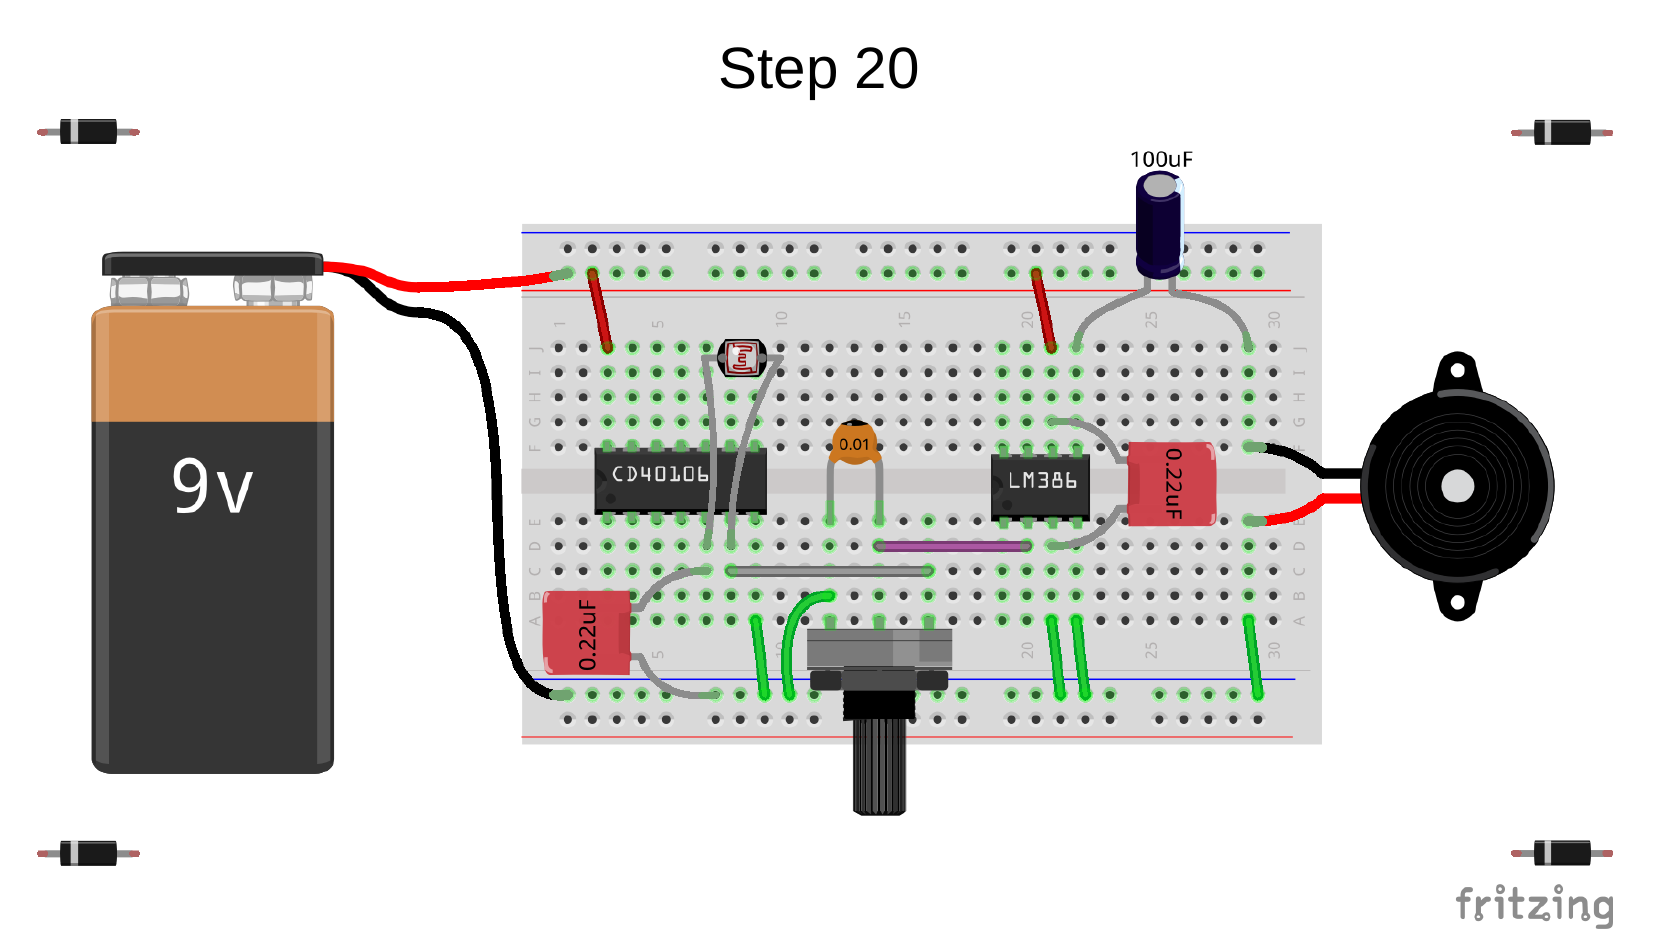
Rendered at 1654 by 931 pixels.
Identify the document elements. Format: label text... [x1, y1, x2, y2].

title Step 20 [79, 31, 1561, 104]
picture [37, 119, 1613, 929]
